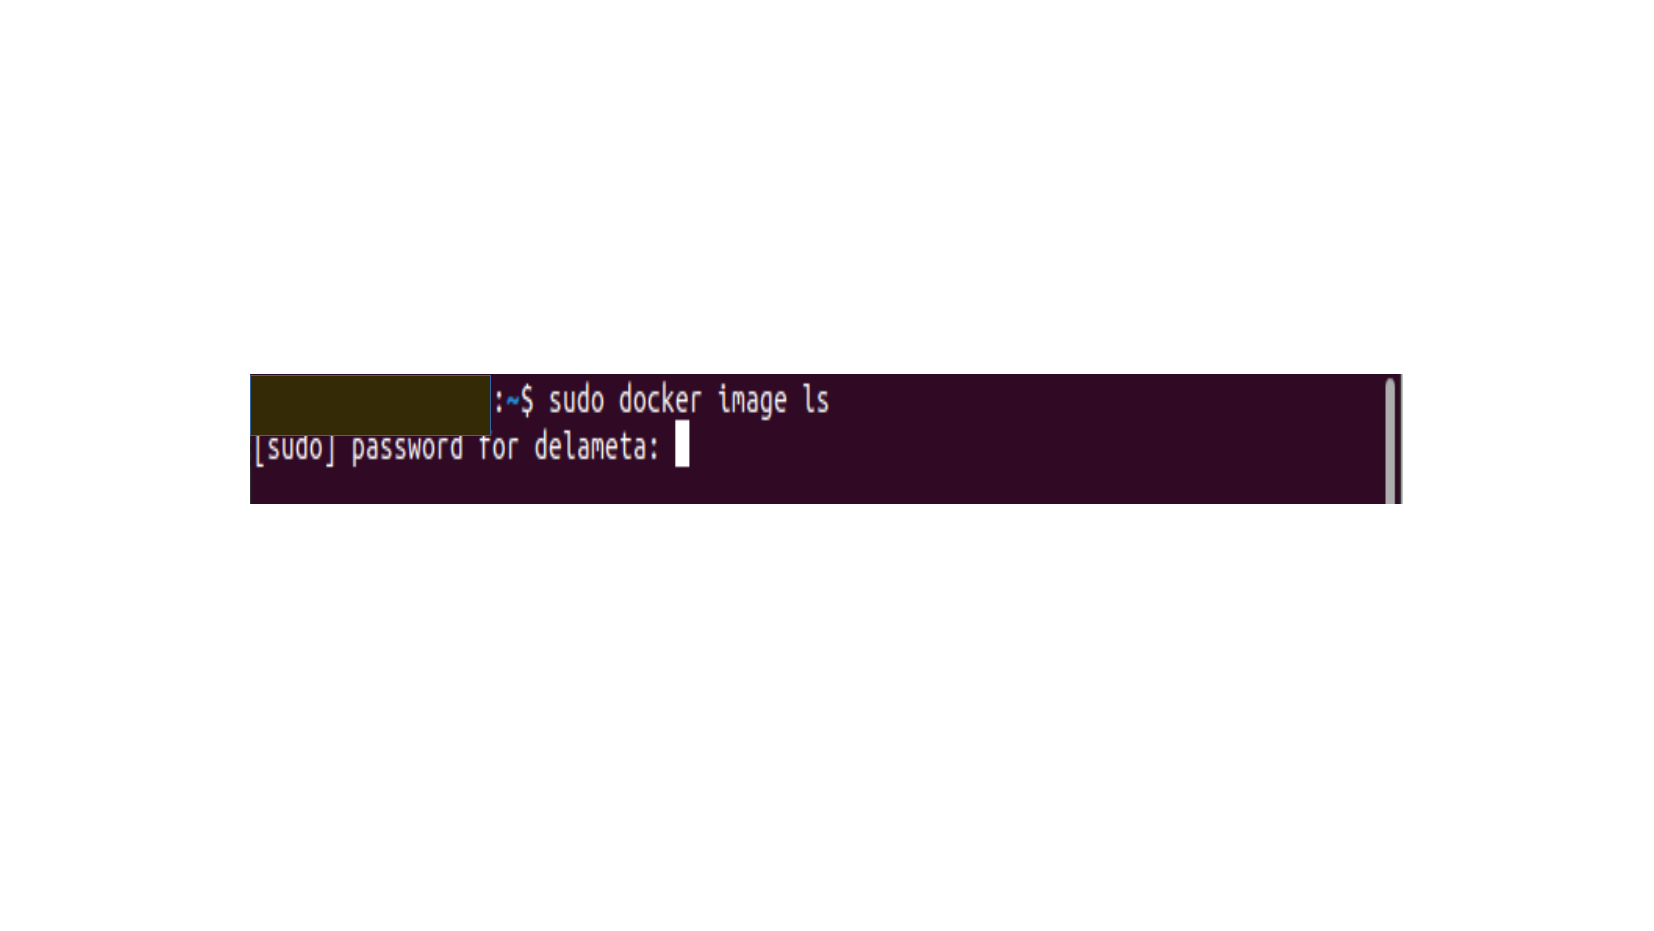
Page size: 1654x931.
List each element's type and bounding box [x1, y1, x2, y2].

text_box [250, 375, 491, 436]
picture [250, 374, 1403, 504]
